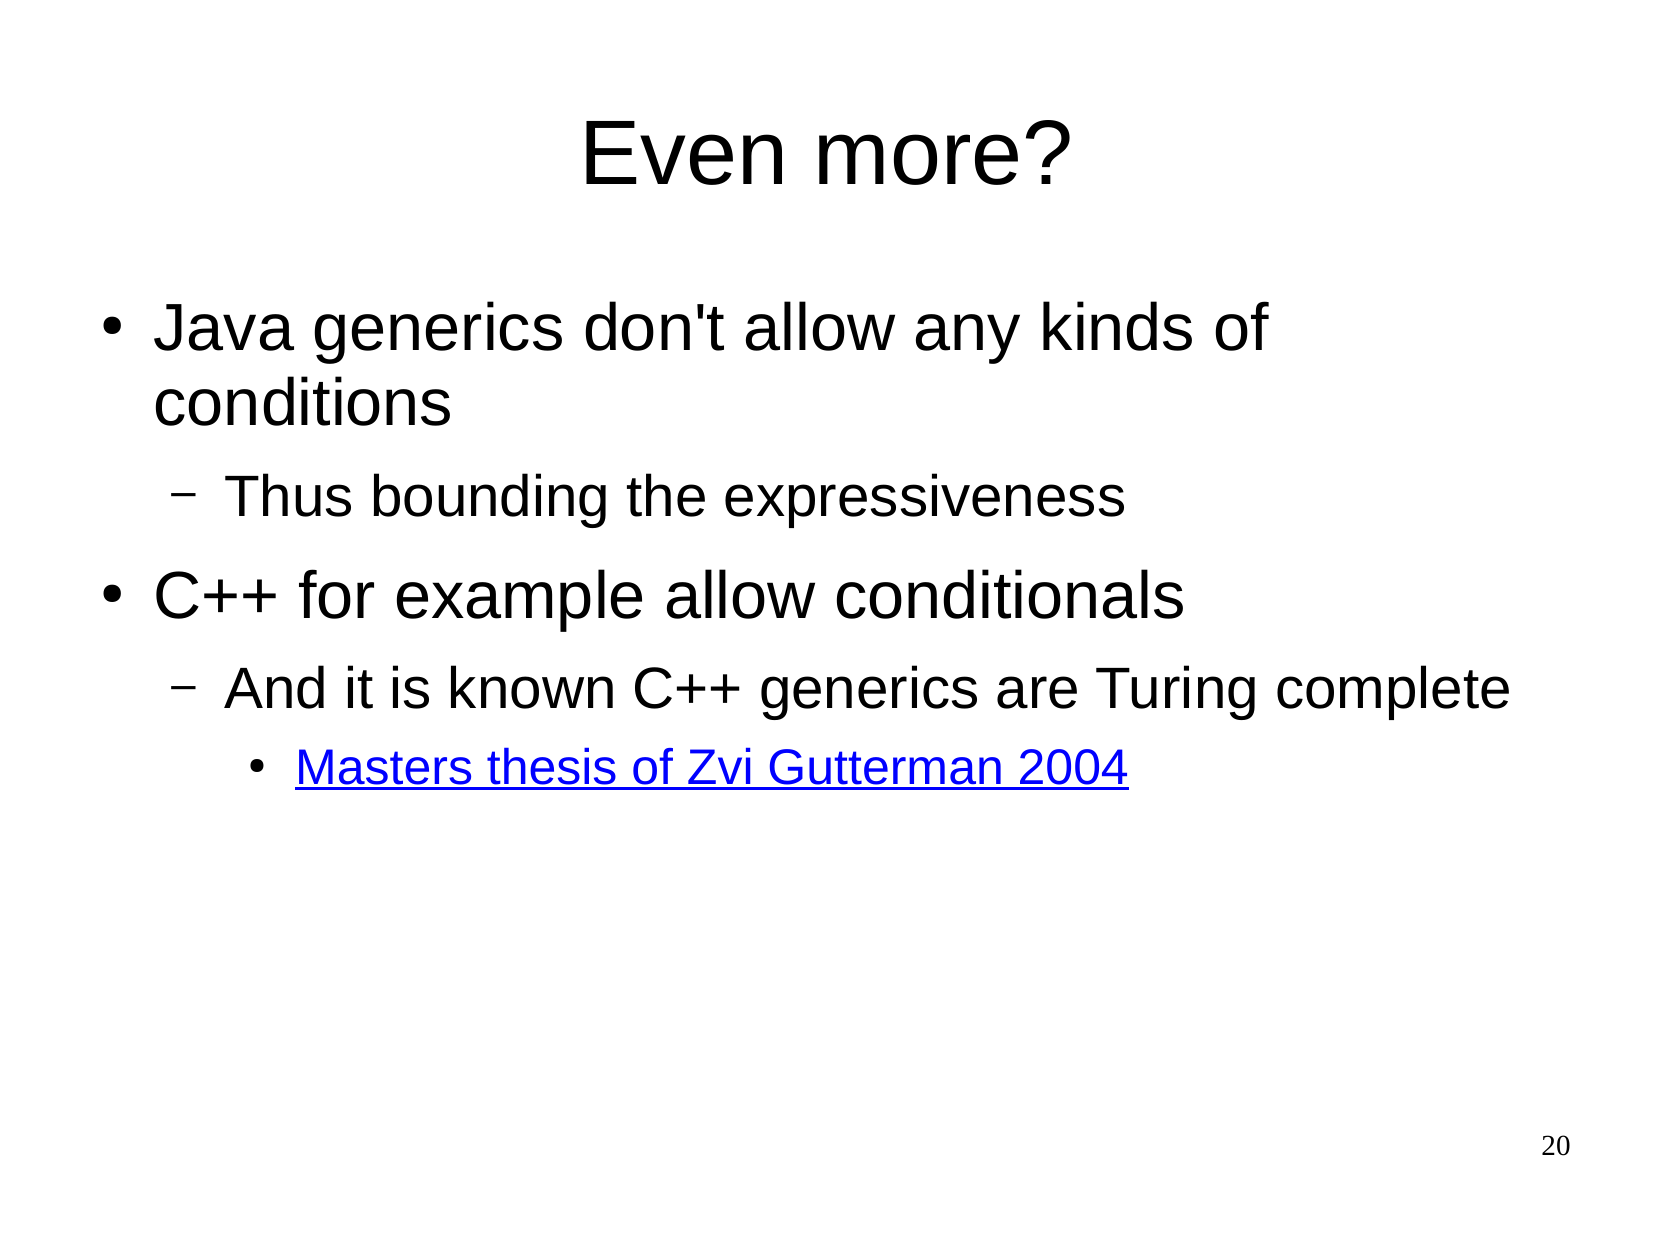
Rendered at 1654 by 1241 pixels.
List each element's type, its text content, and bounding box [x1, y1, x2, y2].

list Java generics don't allow any kinds of conditions Thus bounding the expressiveness C++ for example allow conditionals And it is known C++ generics are Turing complete Masters thesis of Zvi Gutterman 2004 [82, 290, 1571, 1010]
title Even more? [82, 49, 1571, 257]
